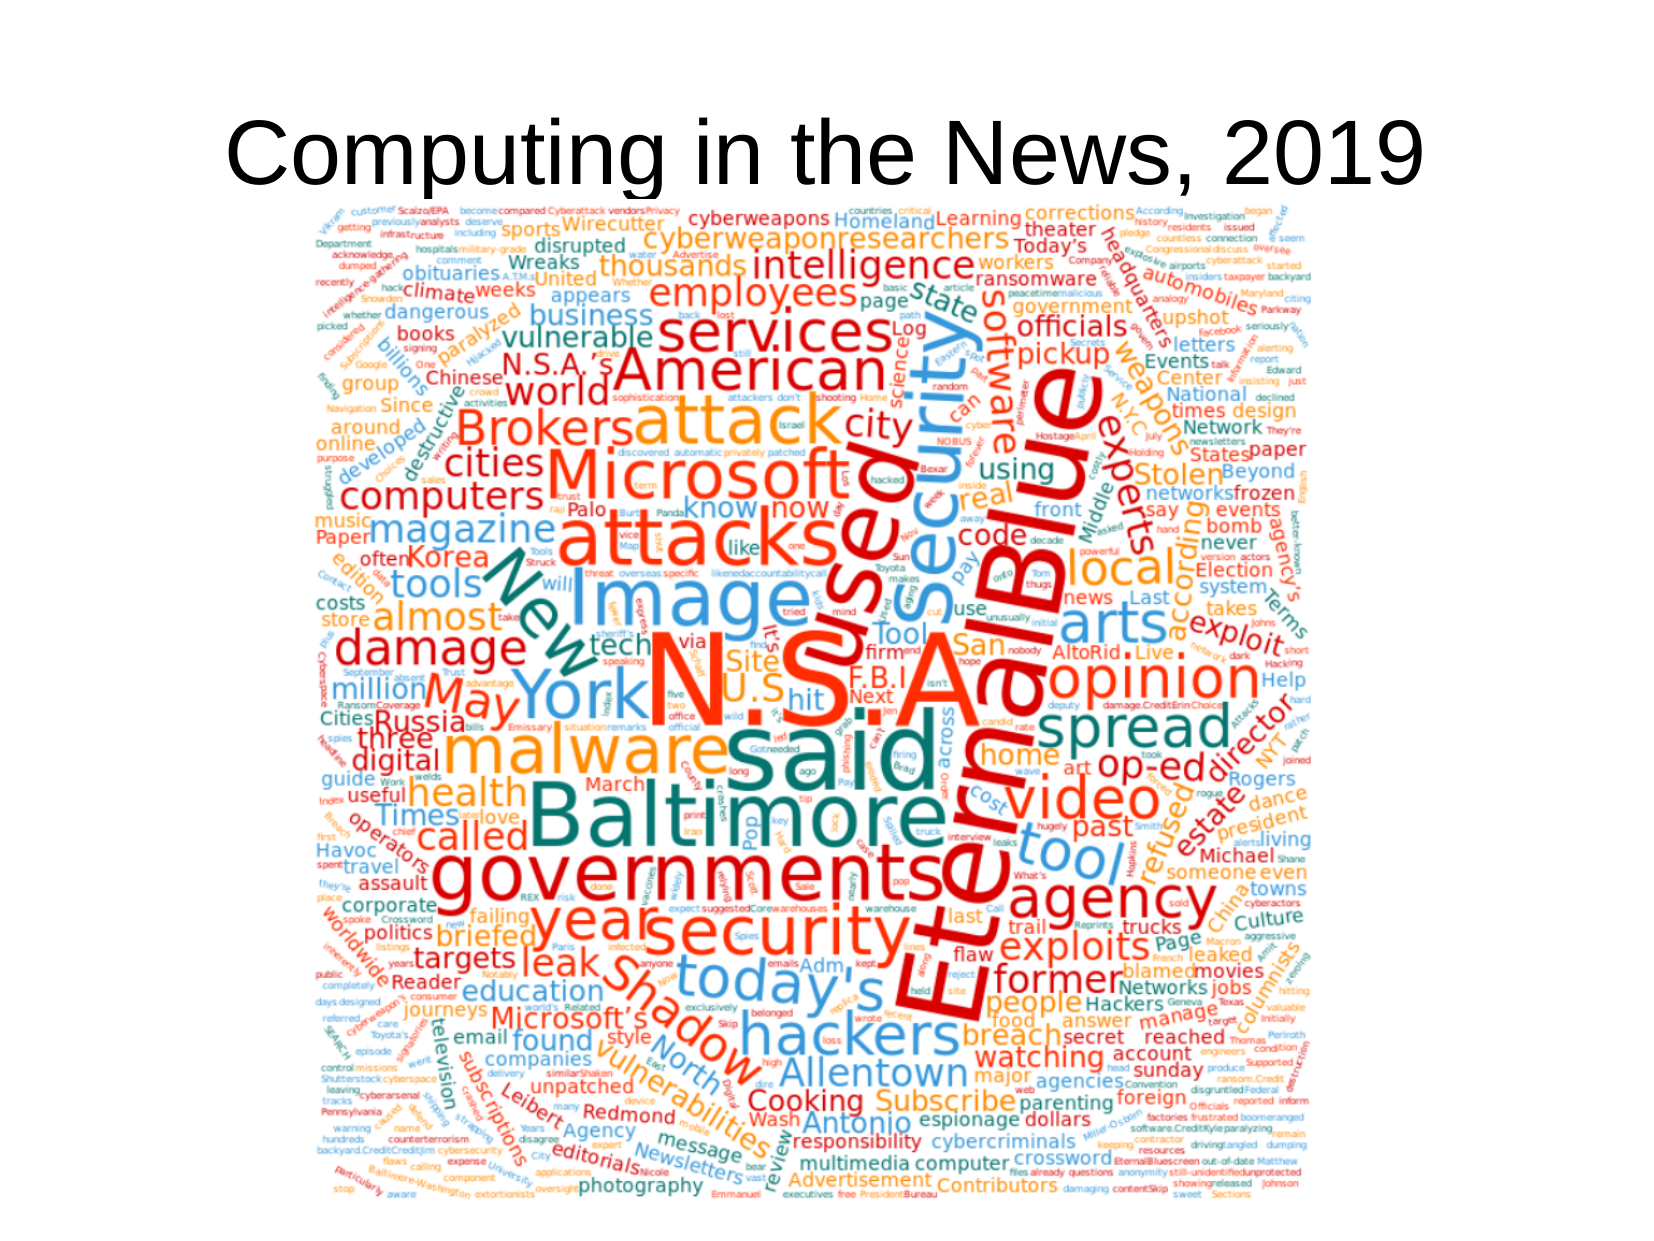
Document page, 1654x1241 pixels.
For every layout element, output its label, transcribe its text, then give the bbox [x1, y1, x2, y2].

picture [300, 199, 1341, 1201]
title Computing in the News, 2019 [82, 49, 1571, 257]
